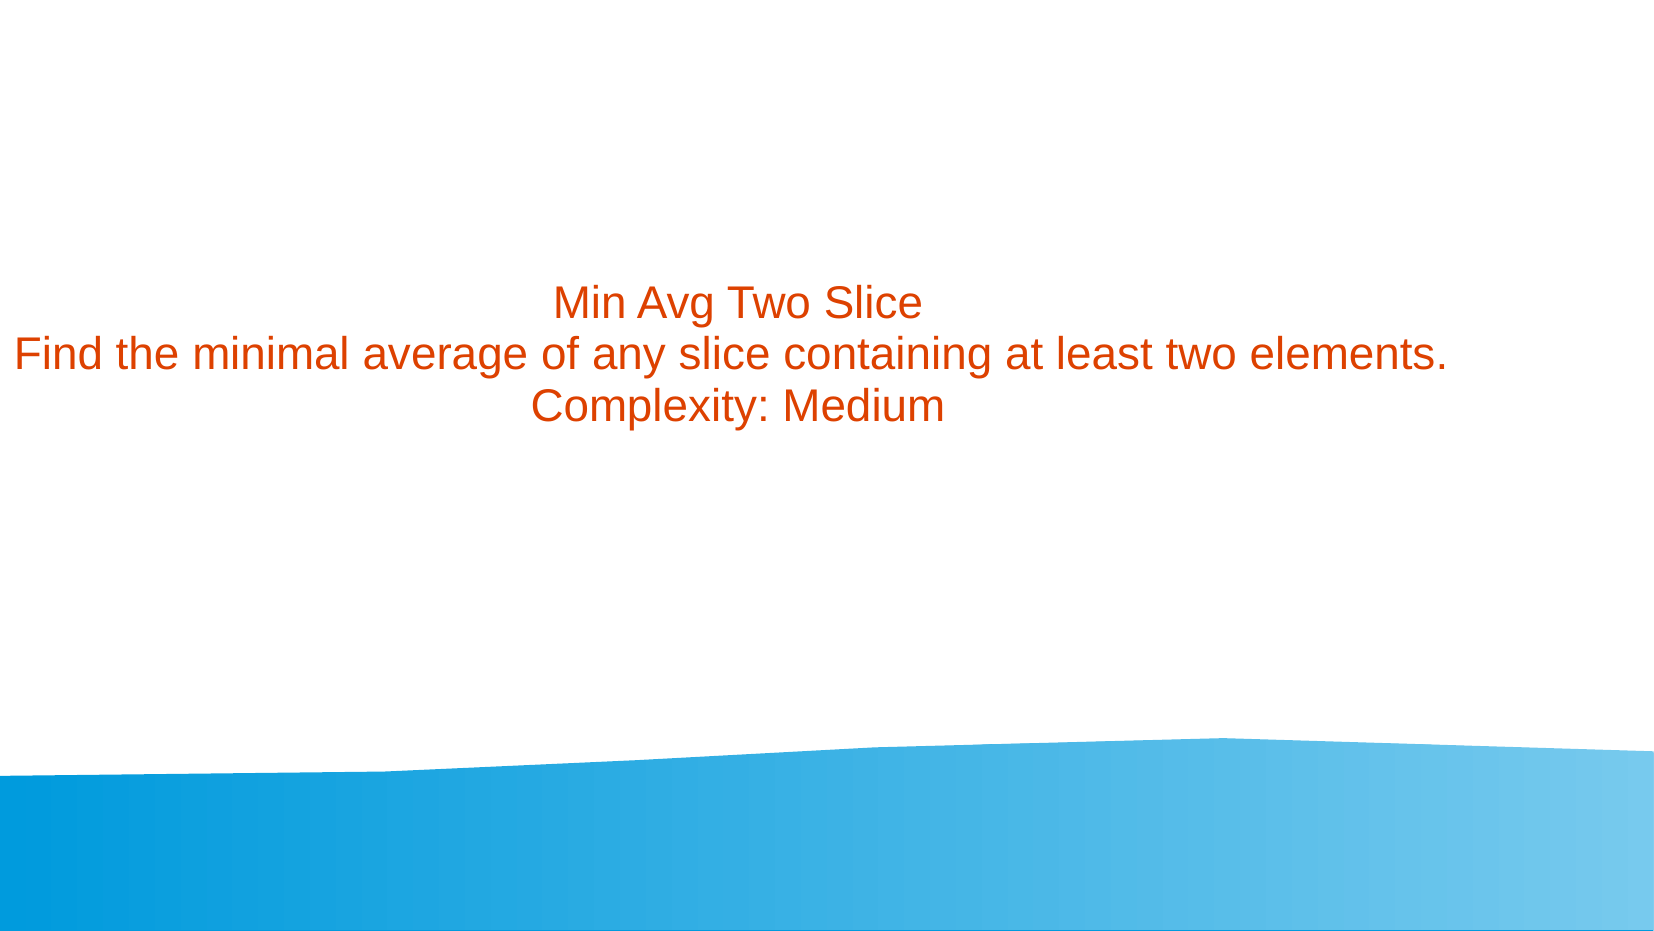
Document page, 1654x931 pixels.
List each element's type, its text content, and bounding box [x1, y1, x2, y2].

title Min Avg Two Slice Find the minimal average of any slice containing at least two elements. Complexity: Medium [0, 265, 1477, 443]
